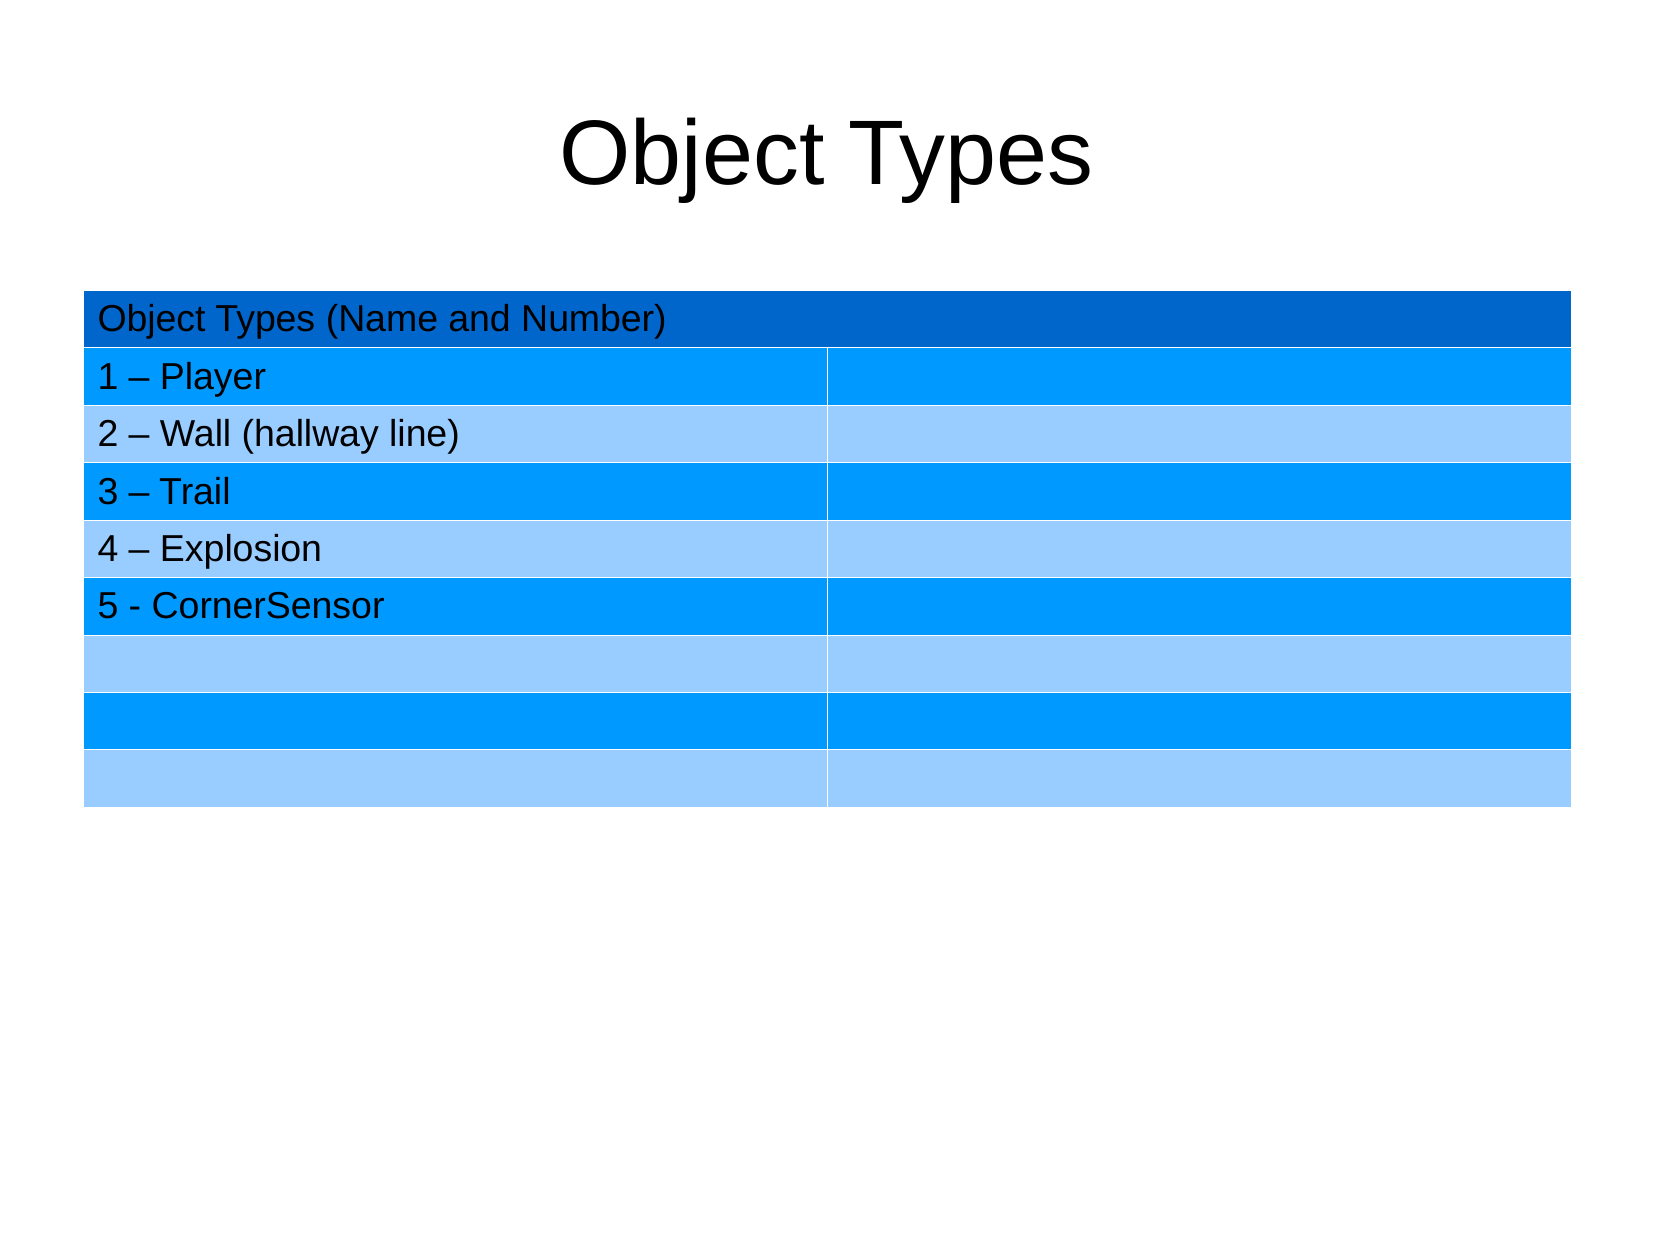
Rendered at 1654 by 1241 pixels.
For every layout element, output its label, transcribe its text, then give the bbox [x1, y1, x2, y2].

table_cell 3 – Trail [84, 463, 827, 520]
table_cell 1 – Player [84, 348, 827, 405]
table_cell [84, 693, 827, 749]
table_cell [828, 750, 1571, 807]
table_cell 2 – Wall (hallway line) [84, 406, 827, 462]
table_cell [84, 636, 827, 692]
table_cell [828, 636, 1571, 692]
table_cell 5 - CornerSensor [84, 578, 827, 635]
table_cell [828, 406, 1571, 462]
table_cell [828, 348, 1571, 405]
table_cell [84, 750, 827, 807]
table_cell [828, 578, 1571, 635]
title Object Types [82, 49, 1571, 257]
table_header Object Types (Name and Number) [84, 291, 1571, 347]
table_cell [828, 693, 1571, 749]
table_cell [828, 521, 1571, 577]
table_cell 4 – Explosion [84, 521, 827, 577]
table_cell [828, 463, 1571, 520]
